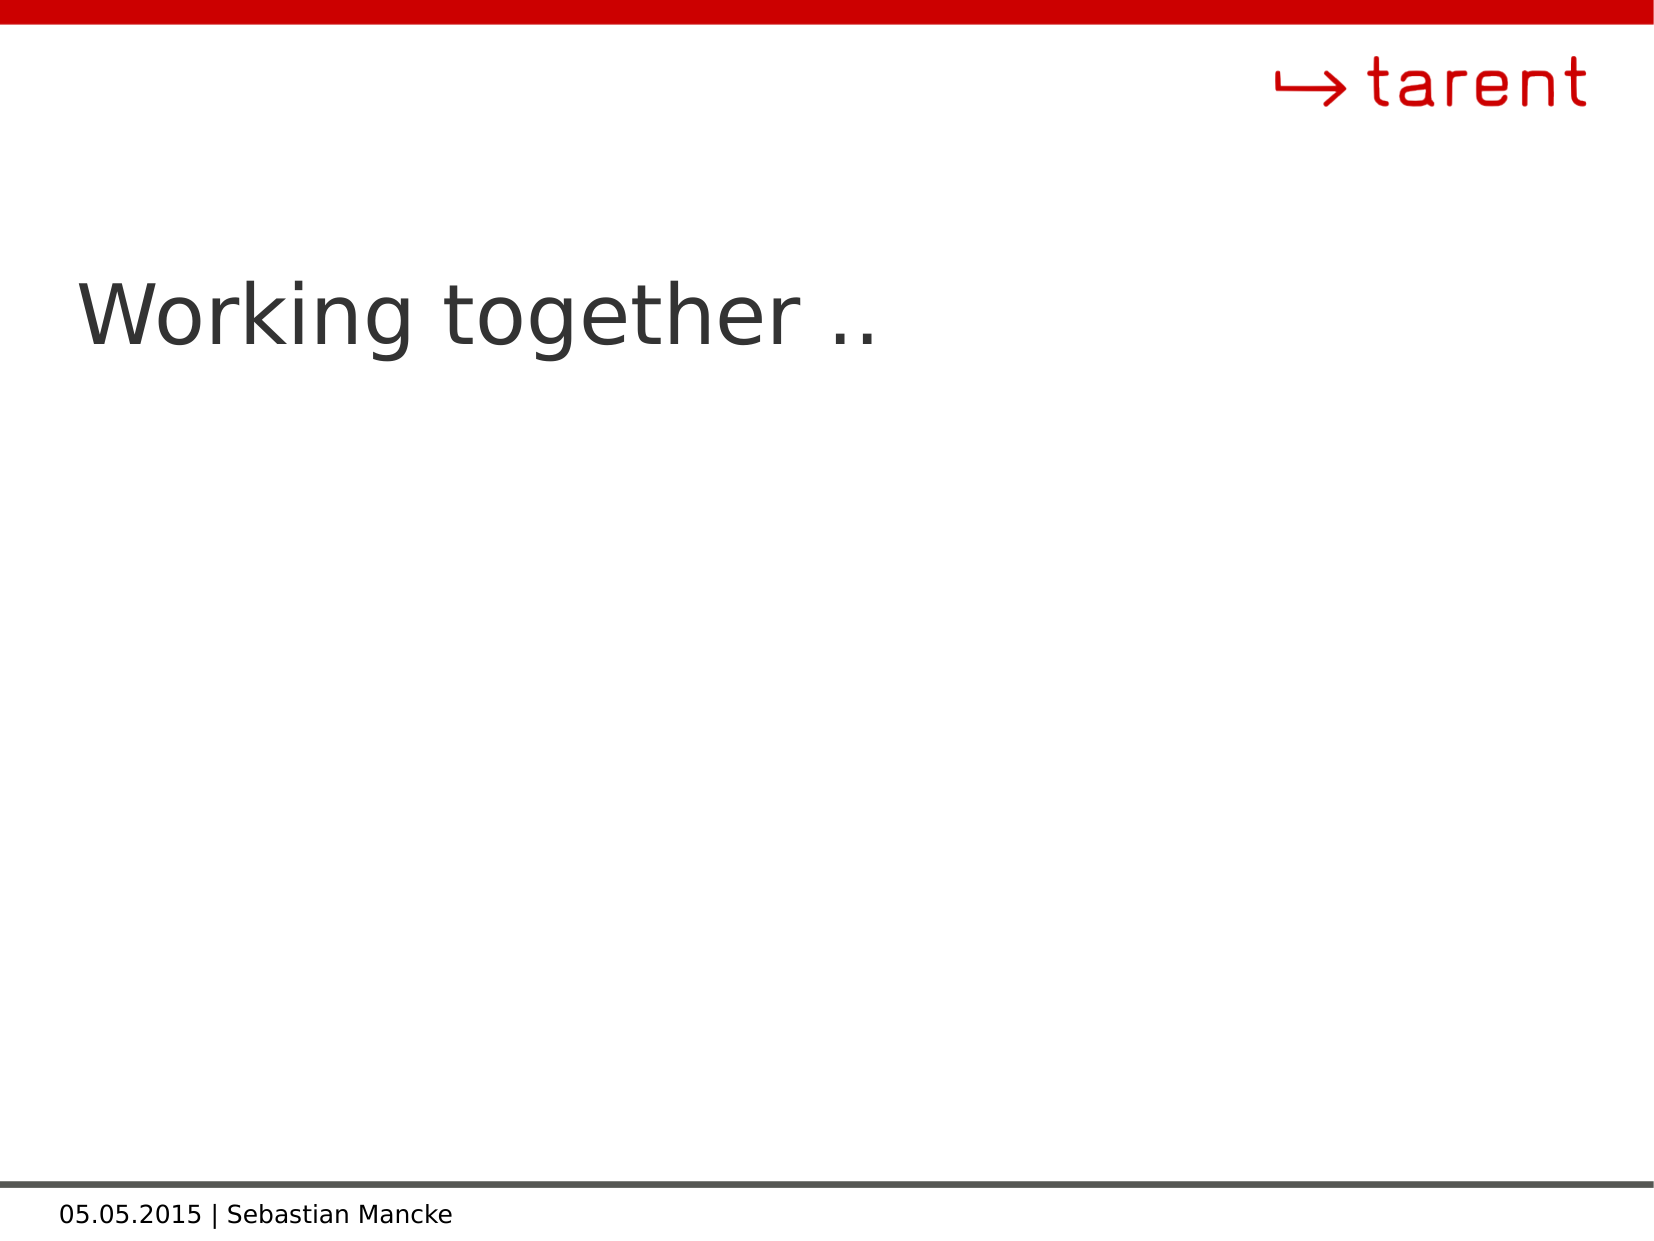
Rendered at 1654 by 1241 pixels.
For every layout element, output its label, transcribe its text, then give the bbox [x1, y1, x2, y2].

picture [1253, 51, 1612, 120]
list Working together .. [59, 267, 1548, 1022]
picture [0, 0, 1654, 26]
picture [0, 1181, 1654, 1188]
